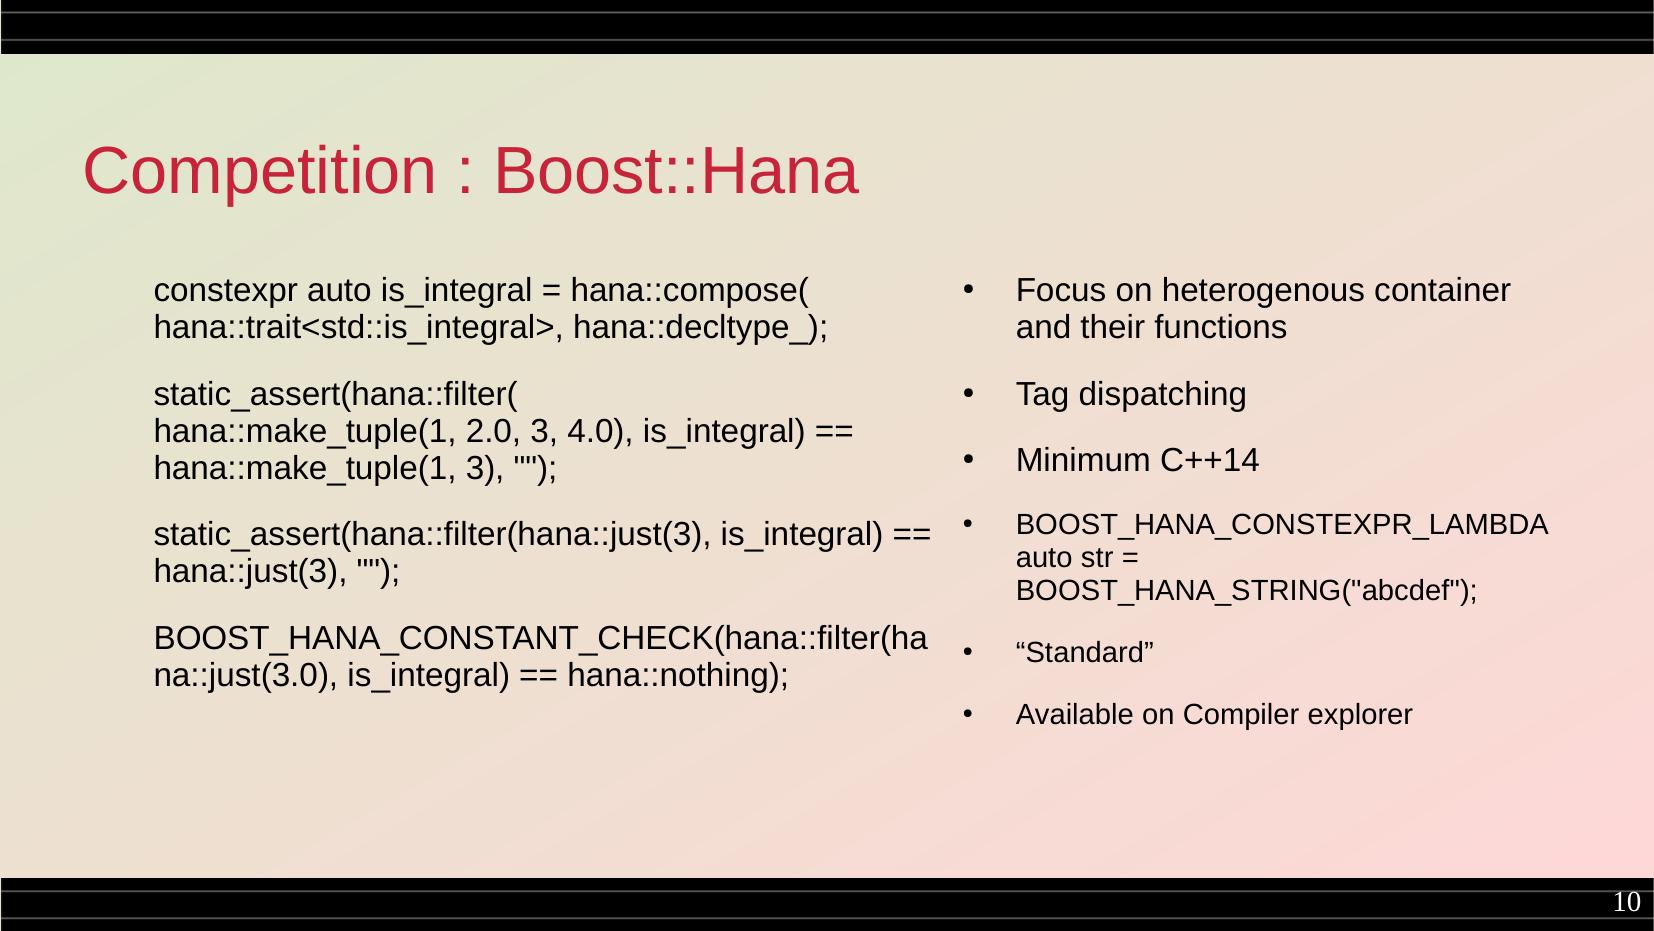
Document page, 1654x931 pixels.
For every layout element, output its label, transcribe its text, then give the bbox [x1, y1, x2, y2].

picture [1, 0, 1654, 54]
list constexpr auto is_integral = hana::compose( hana::trait<std::is_integral>, hana::decltype_); static_assert(hana::filter( hana::make_tuple(1, 2.0, 3, 4.0), is_integral) == hana::make_tuple(1, 3), ""); static_assert(hana::filter(hana::just(3), is_integral) == hana::just(3), ""); BOOST_HANA_CONSTANT_CHECK(hana::filter(hana::just(3.0), is_integral) == hana::nothing); [82, 271, 945, 758]
picture [1, 878, 1654, 931]
list Focus on heterogenous container and their functions Tag dispatching Minimum C++14 BOOST_HANA_CONSTEXPR_LAMBDA auto str = BOOST_HANA_STRING("abcdef"); “Standard” Available on Compiler explorer [945, 271, 1572, 758]
title Competition : Boost::Hana [82, 92, 1571, 249]
